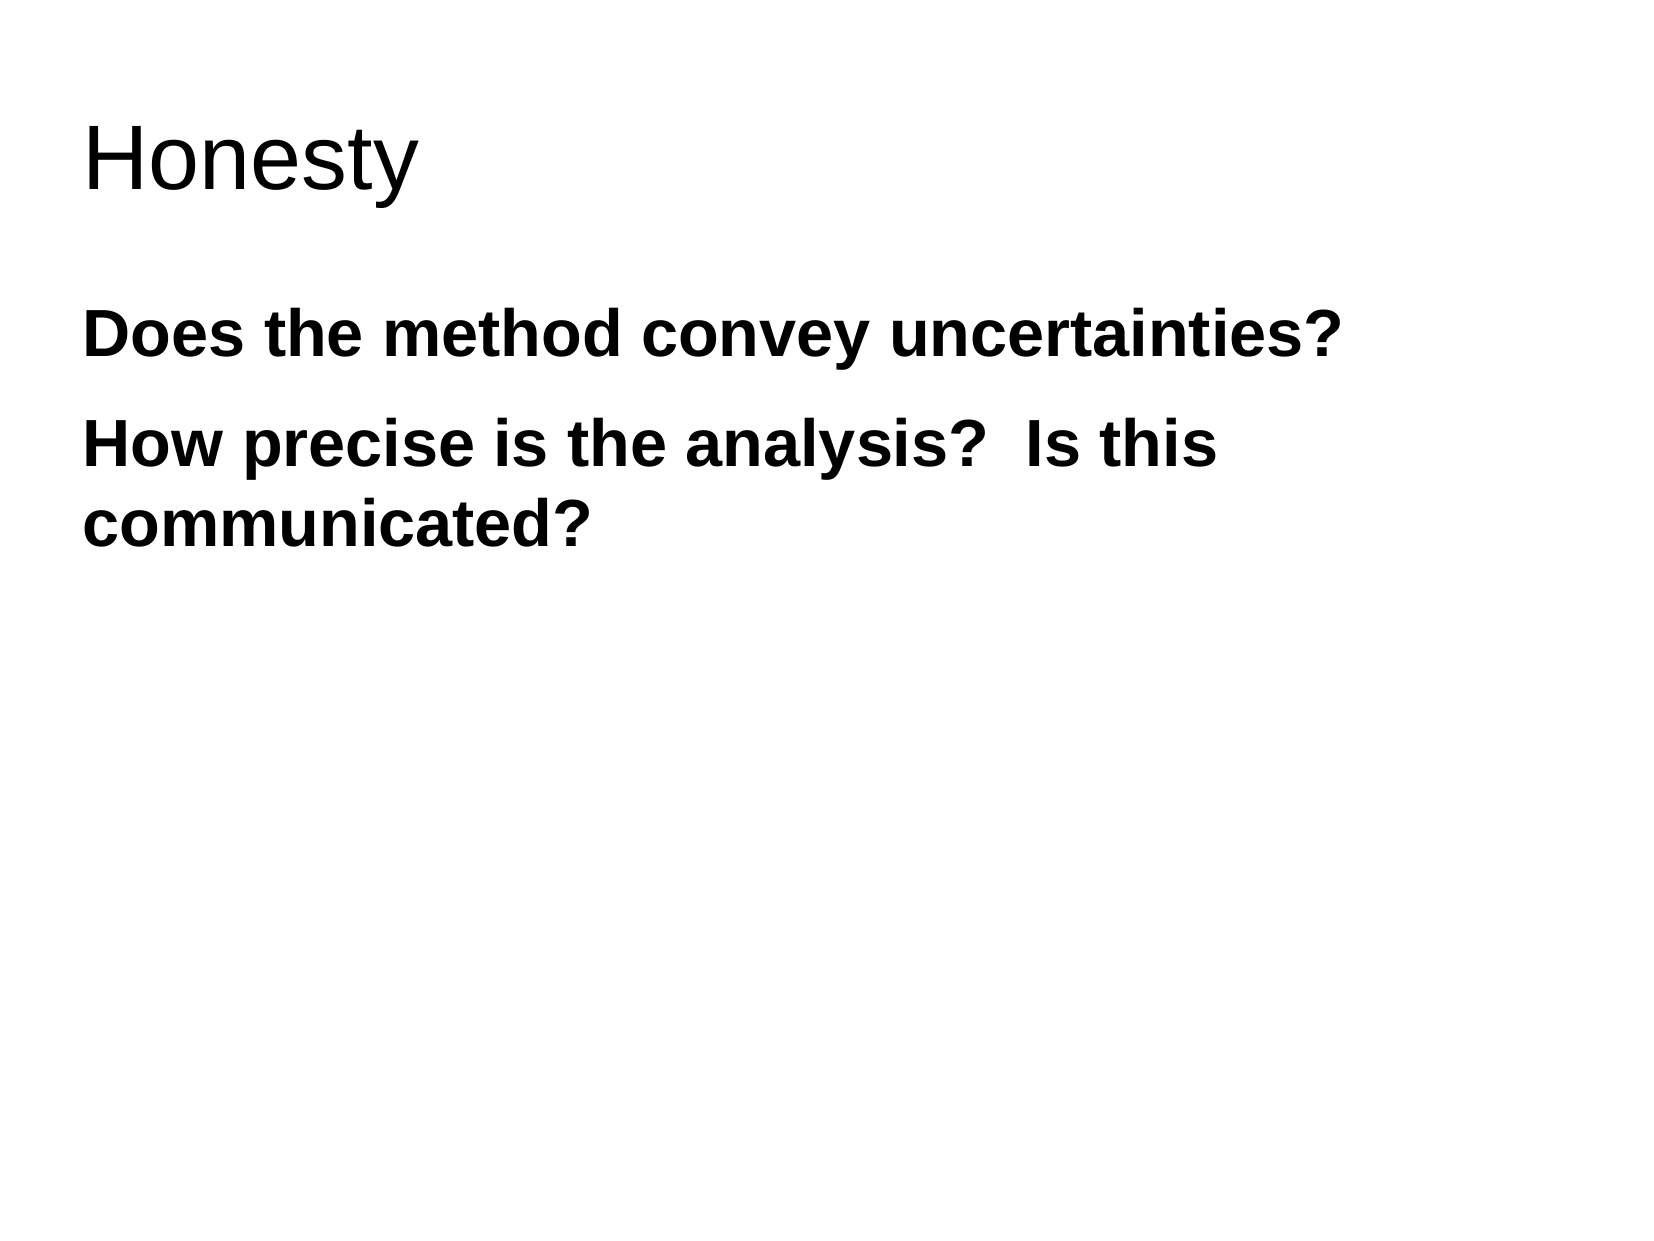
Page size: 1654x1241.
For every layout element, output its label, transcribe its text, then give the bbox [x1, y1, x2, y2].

title Honesty [82, 49, 1571, 257]
list Does the method convey uncertainties? How precise is the analysis? Is this communicated? [82, 290, 1571, 1010]
